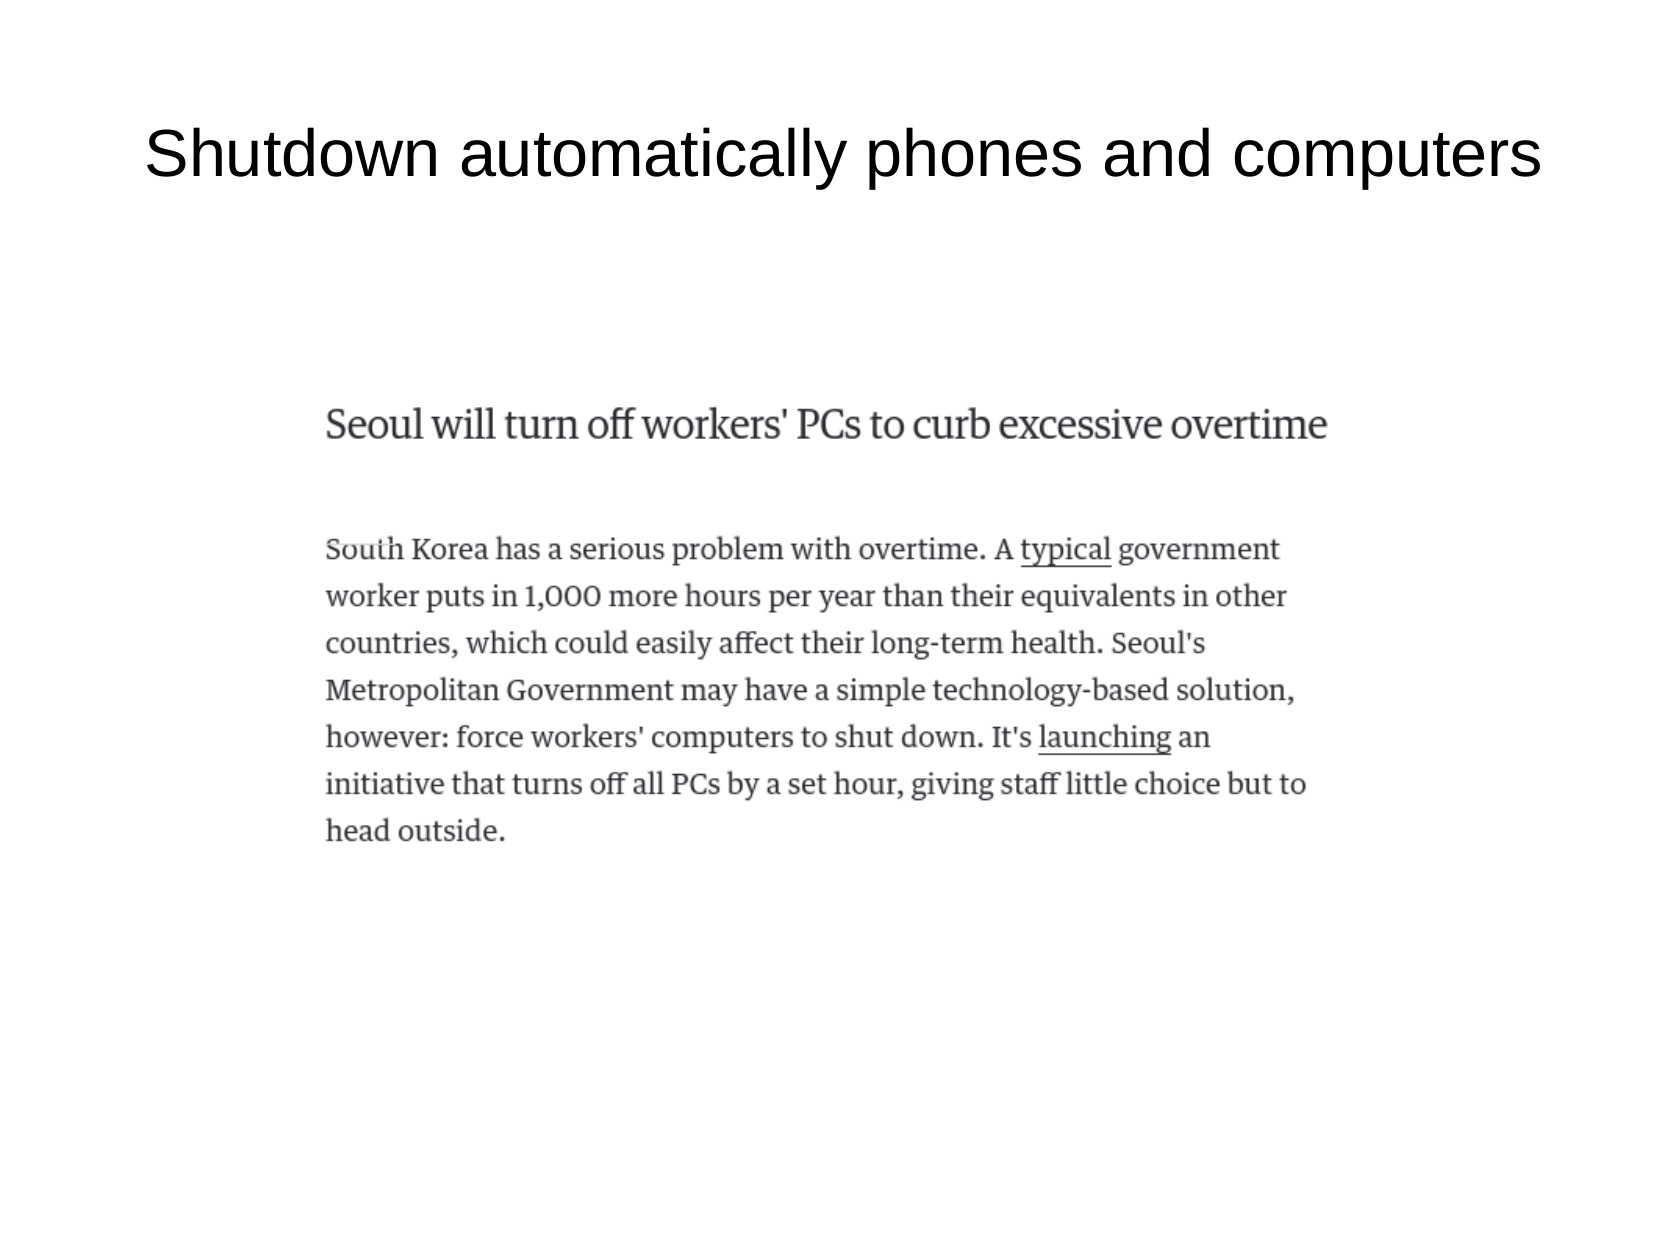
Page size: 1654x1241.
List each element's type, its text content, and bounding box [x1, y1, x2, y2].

picture [296, 381, 1359, 857]
title Shutdown automatically phones and computers [82, 49, 1571, 257]
